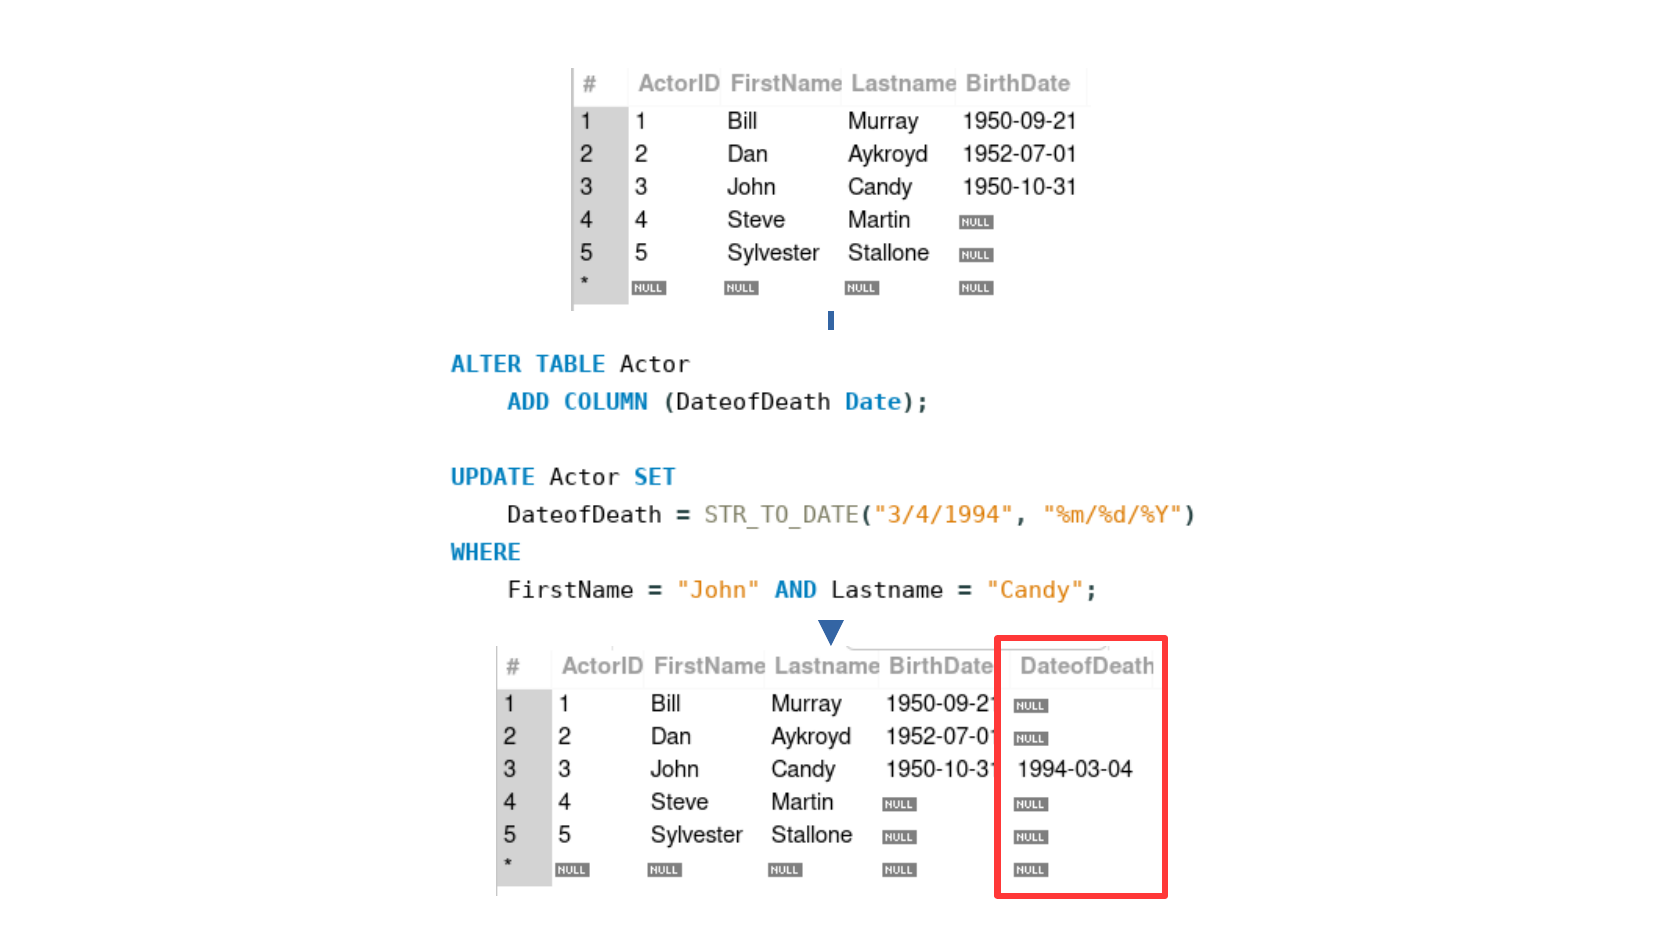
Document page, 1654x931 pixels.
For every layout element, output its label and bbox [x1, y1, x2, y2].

picture [571, 68, 1091, 311]
picture [496, 646, 994, 896]
picture [434, 330, 1202, 620]
picture [1001, 646, 1162, 893]
